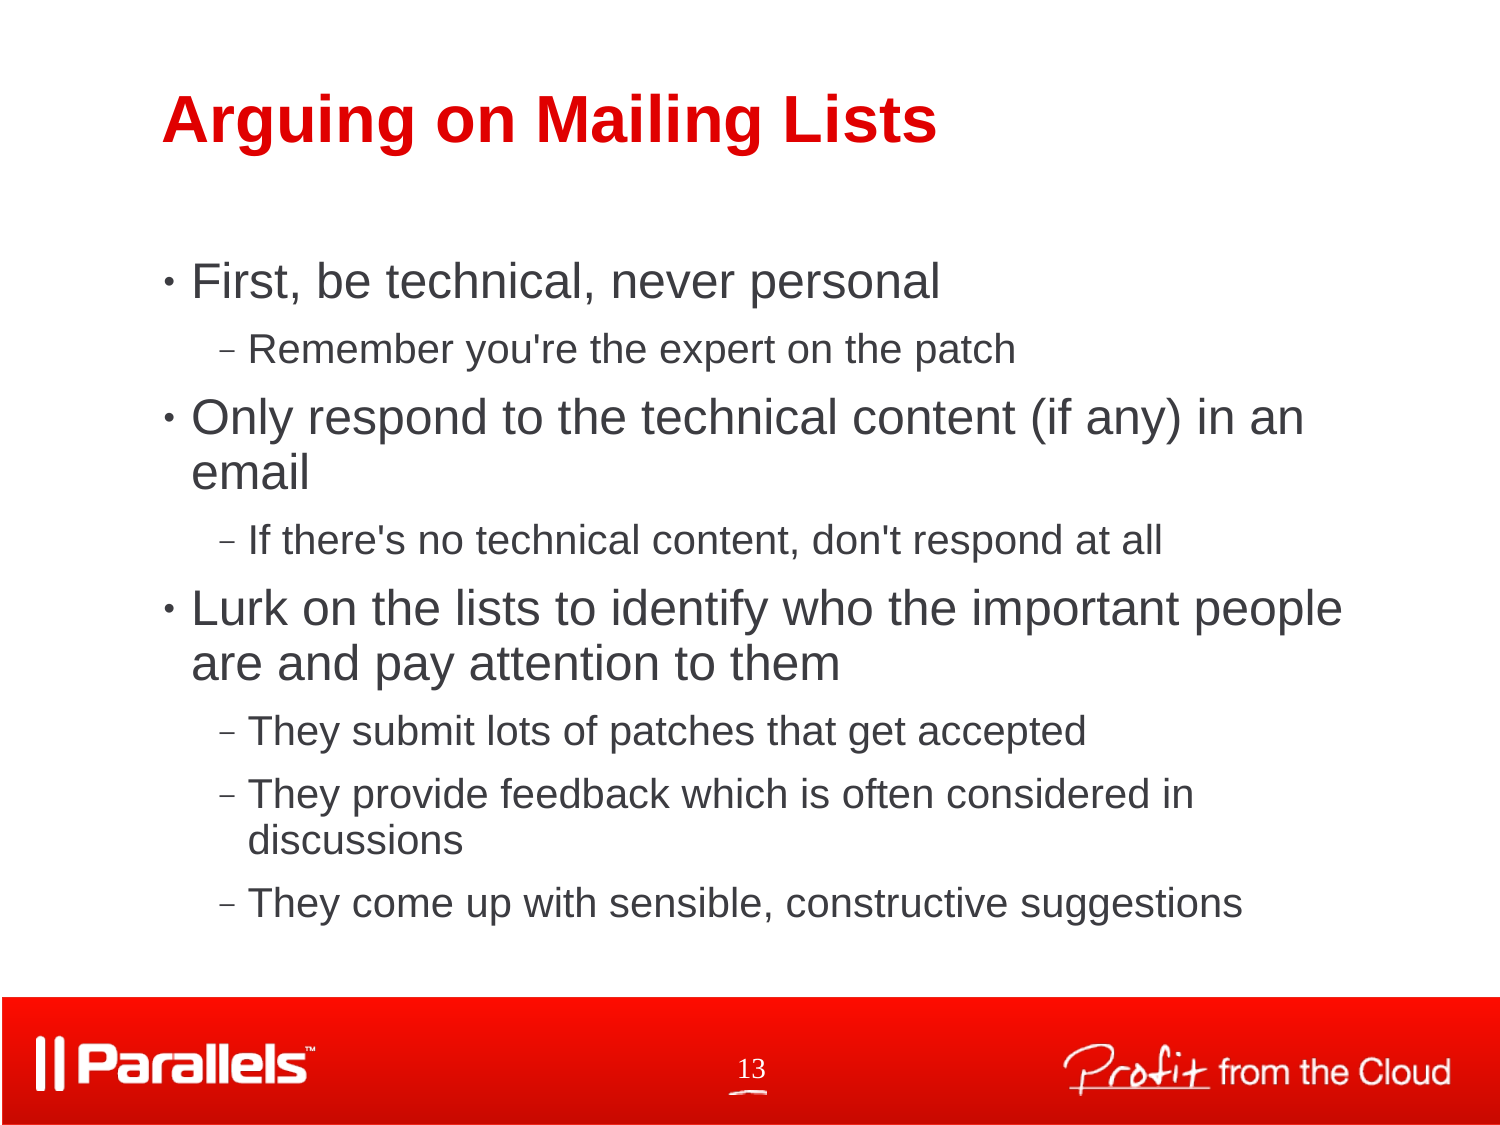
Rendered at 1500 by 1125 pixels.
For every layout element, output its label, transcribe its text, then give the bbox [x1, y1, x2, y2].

picture [727, 1090, 767, 1095]
title Arguing on Mailing Lists [161, 41, 1383, 205]
picture [1049, 1033, 1465, 1096]
list First, be technical, never personal Remember you're the expert on the patch Only respond to the technical content (if any) in an email If there's no technical content, don't respond at all Lurk on the lists to identify who the important people are and pay attention to them They submit lots of patches that get accepted They provide feedback which is often considered in discussions They come up with sensible, constructive suggestions [163, 254, 1404, 998]
picture [36, 1034, 318, 1091]
